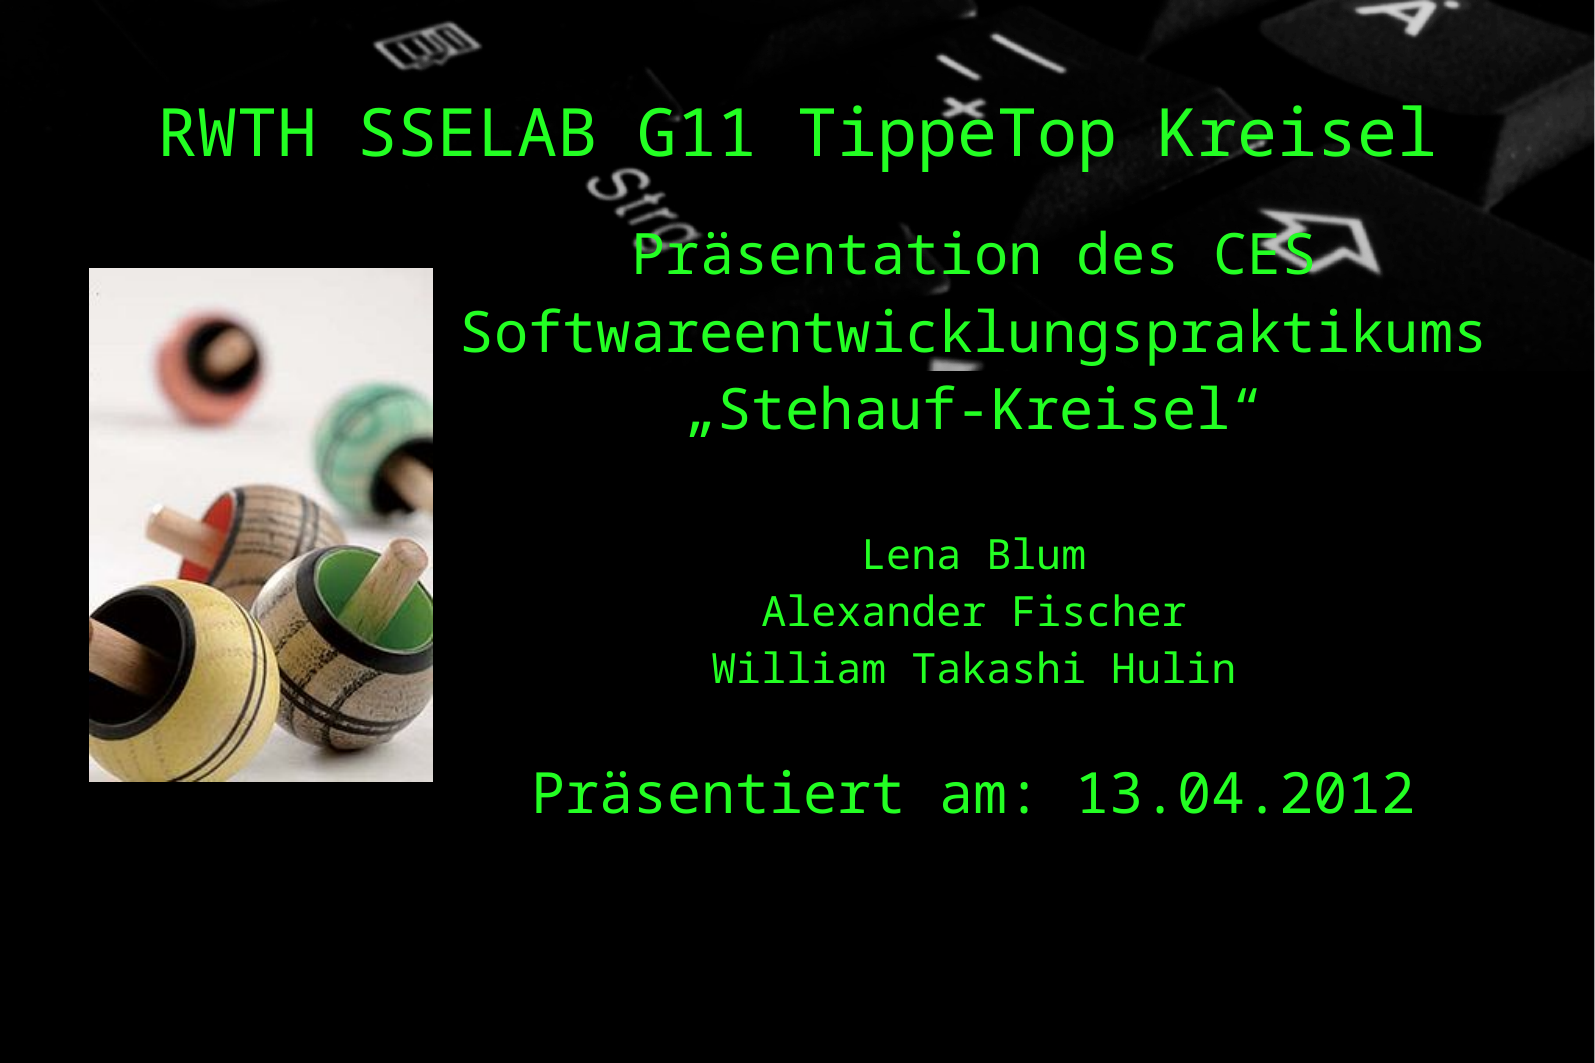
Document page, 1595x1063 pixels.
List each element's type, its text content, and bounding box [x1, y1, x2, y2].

subtitle Präsentation des CES Softwareentwicklungspraktikums „Stehauf-Kreisel“ Lena Blum Alexander Fischer William Takashi Hulin Präsentiert am: 13.04.2012 [432, 248, 1515, 951]
picture [0, 0, 1595, 1063]
title RWTH SSELAB G11 TippeTop Kreisel [79, 42, 1515, 220]
